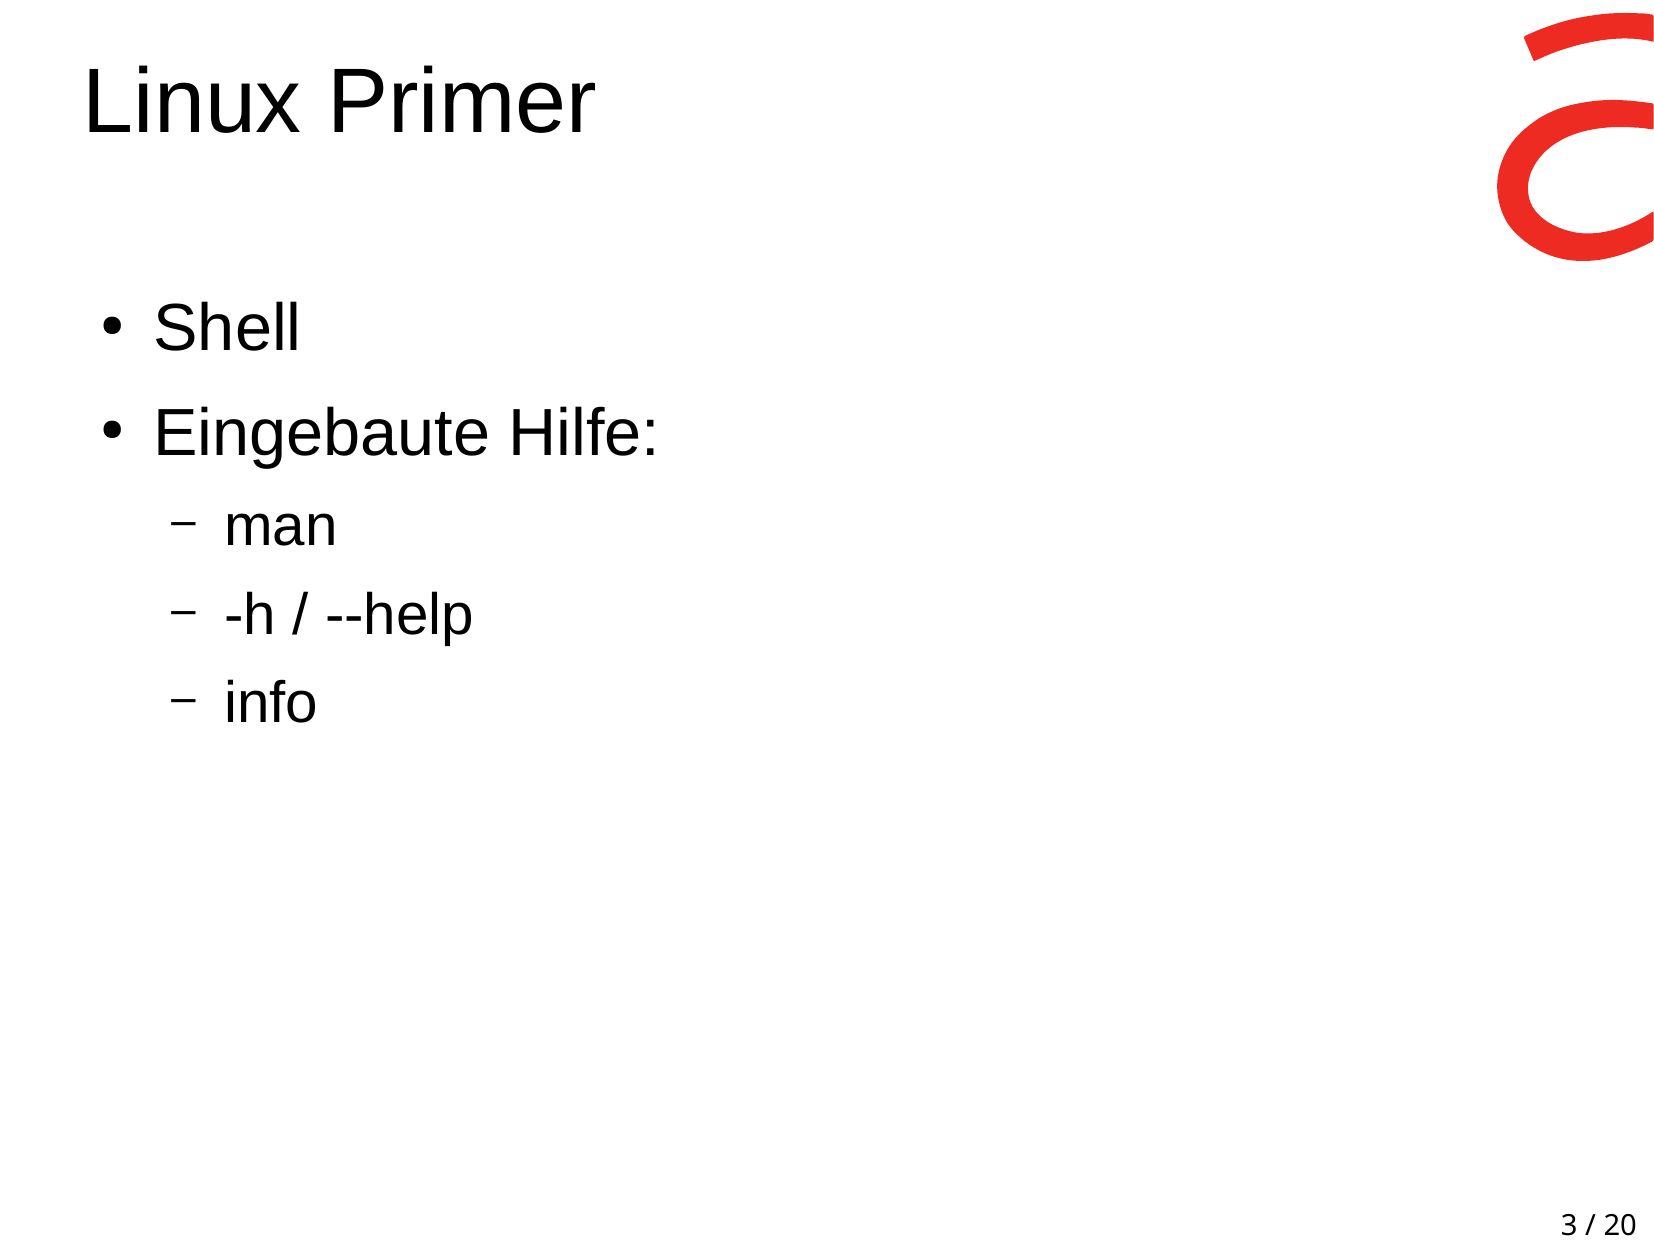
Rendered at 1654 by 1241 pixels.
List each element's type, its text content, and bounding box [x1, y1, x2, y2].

list Shell Eingebaute Hilfe: man -h / --help info [82, 290, 1571, 1010]
title Linux Primer [82, 49, 1571, 257]
